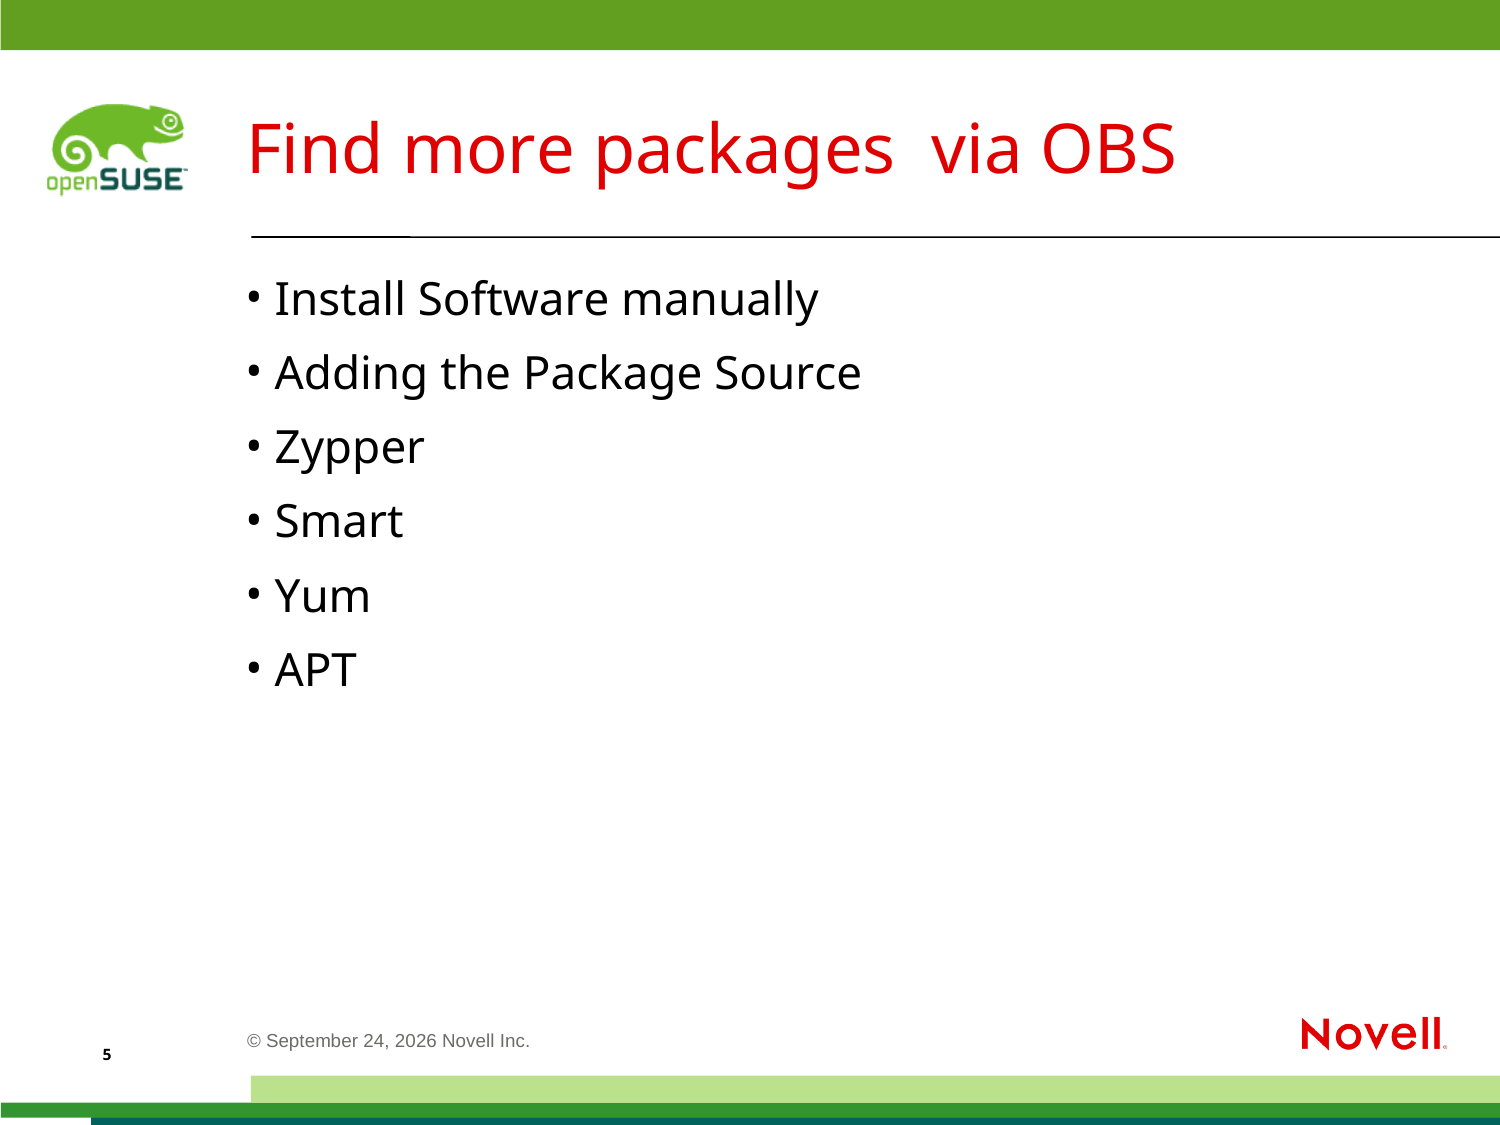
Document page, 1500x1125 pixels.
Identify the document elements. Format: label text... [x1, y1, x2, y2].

picture [47, 104, 188, 197]
title Find more packages via OBS [246, 55, 1409, 244]
picture [1295, 1011, 1453, 1056]
list Install Software manually Adding the Package Source Zypper Smart Yum APT [245, 267, 1458, 707]
